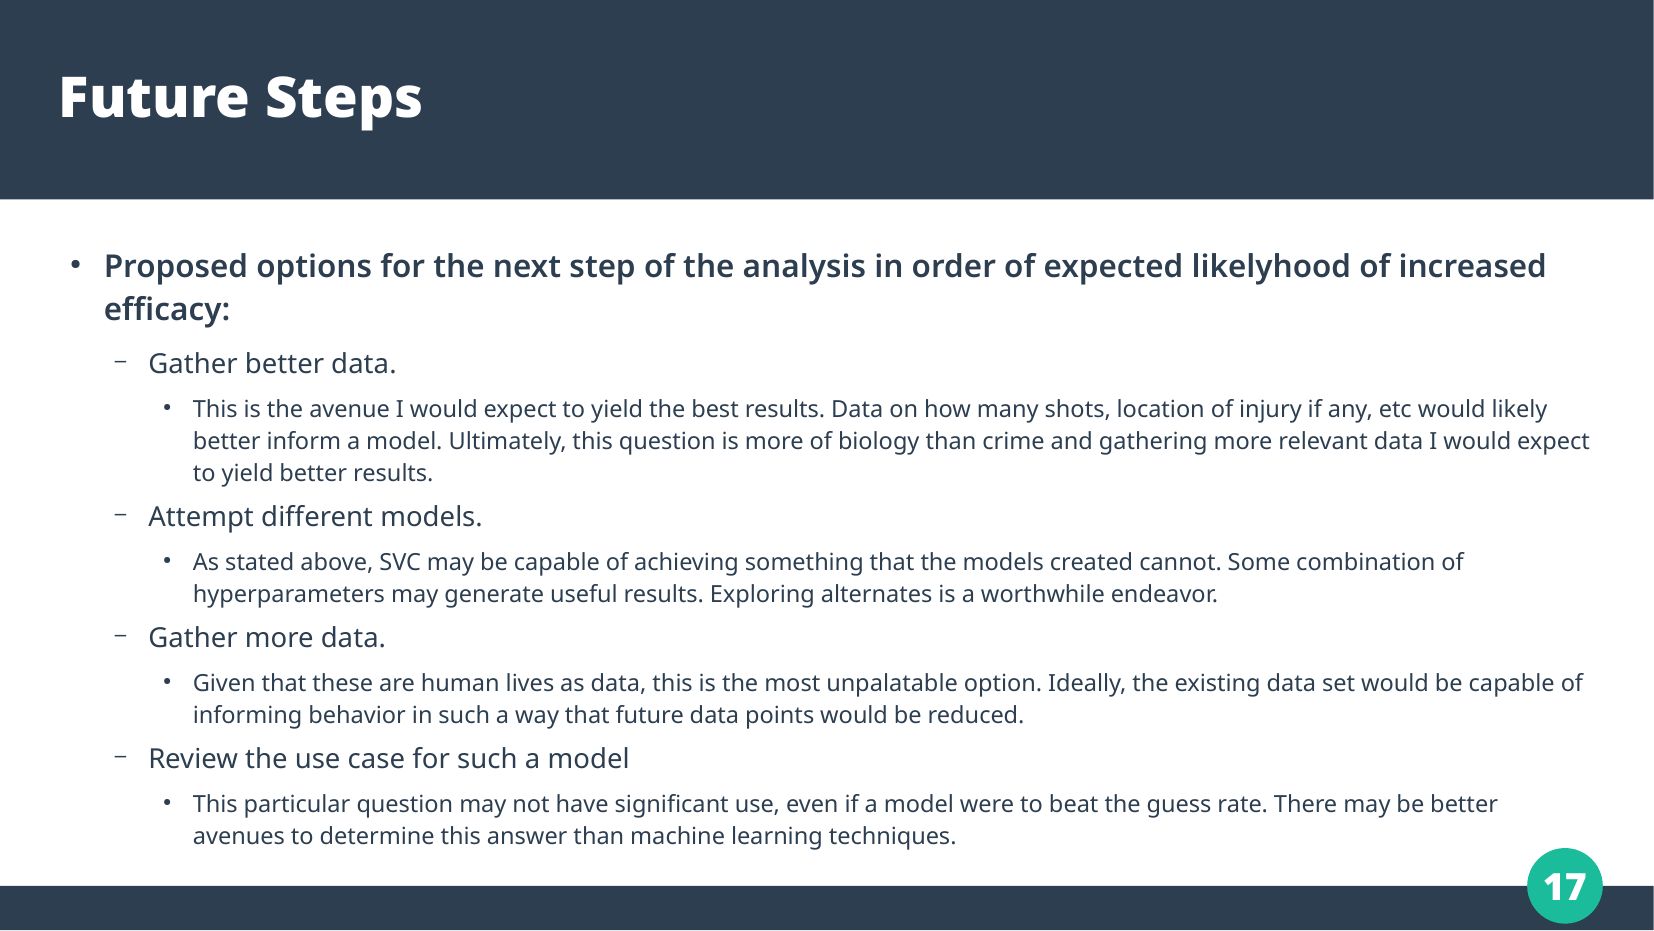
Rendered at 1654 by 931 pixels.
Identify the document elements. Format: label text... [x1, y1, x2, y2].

list Proposed options for the next step of the analysis in order of expected likelyhood of increased efficacy: Gather better data. This is the avenue I would expect to yield the best results. Data on how many shots, location of injury if any, etc would likely better inform a model. Ultimately, this question is more of biology than crime and gathering more relevant data I would expect to yield better results. Attempt different models. As stated above, SVC may be capable of achieving something that the models created cannot. Some combination of hyperparameters may generate useful results. Exploring alternates is a worthwhile endeavor. Gather more data. Given that these are human lives as data, this is the most unpalatable option. Ideally, the existing data set would be capable of informing behavior in such a way that future data points would be reduced. Review the use case for such a model This particular question may not have significant use, even if a model were to beat the guess rate. There may be better avenues to determine this answer than machine learning techniques. [59, 243, 1595, 864]
title Future Steps [59, 37, 1595, 155]
